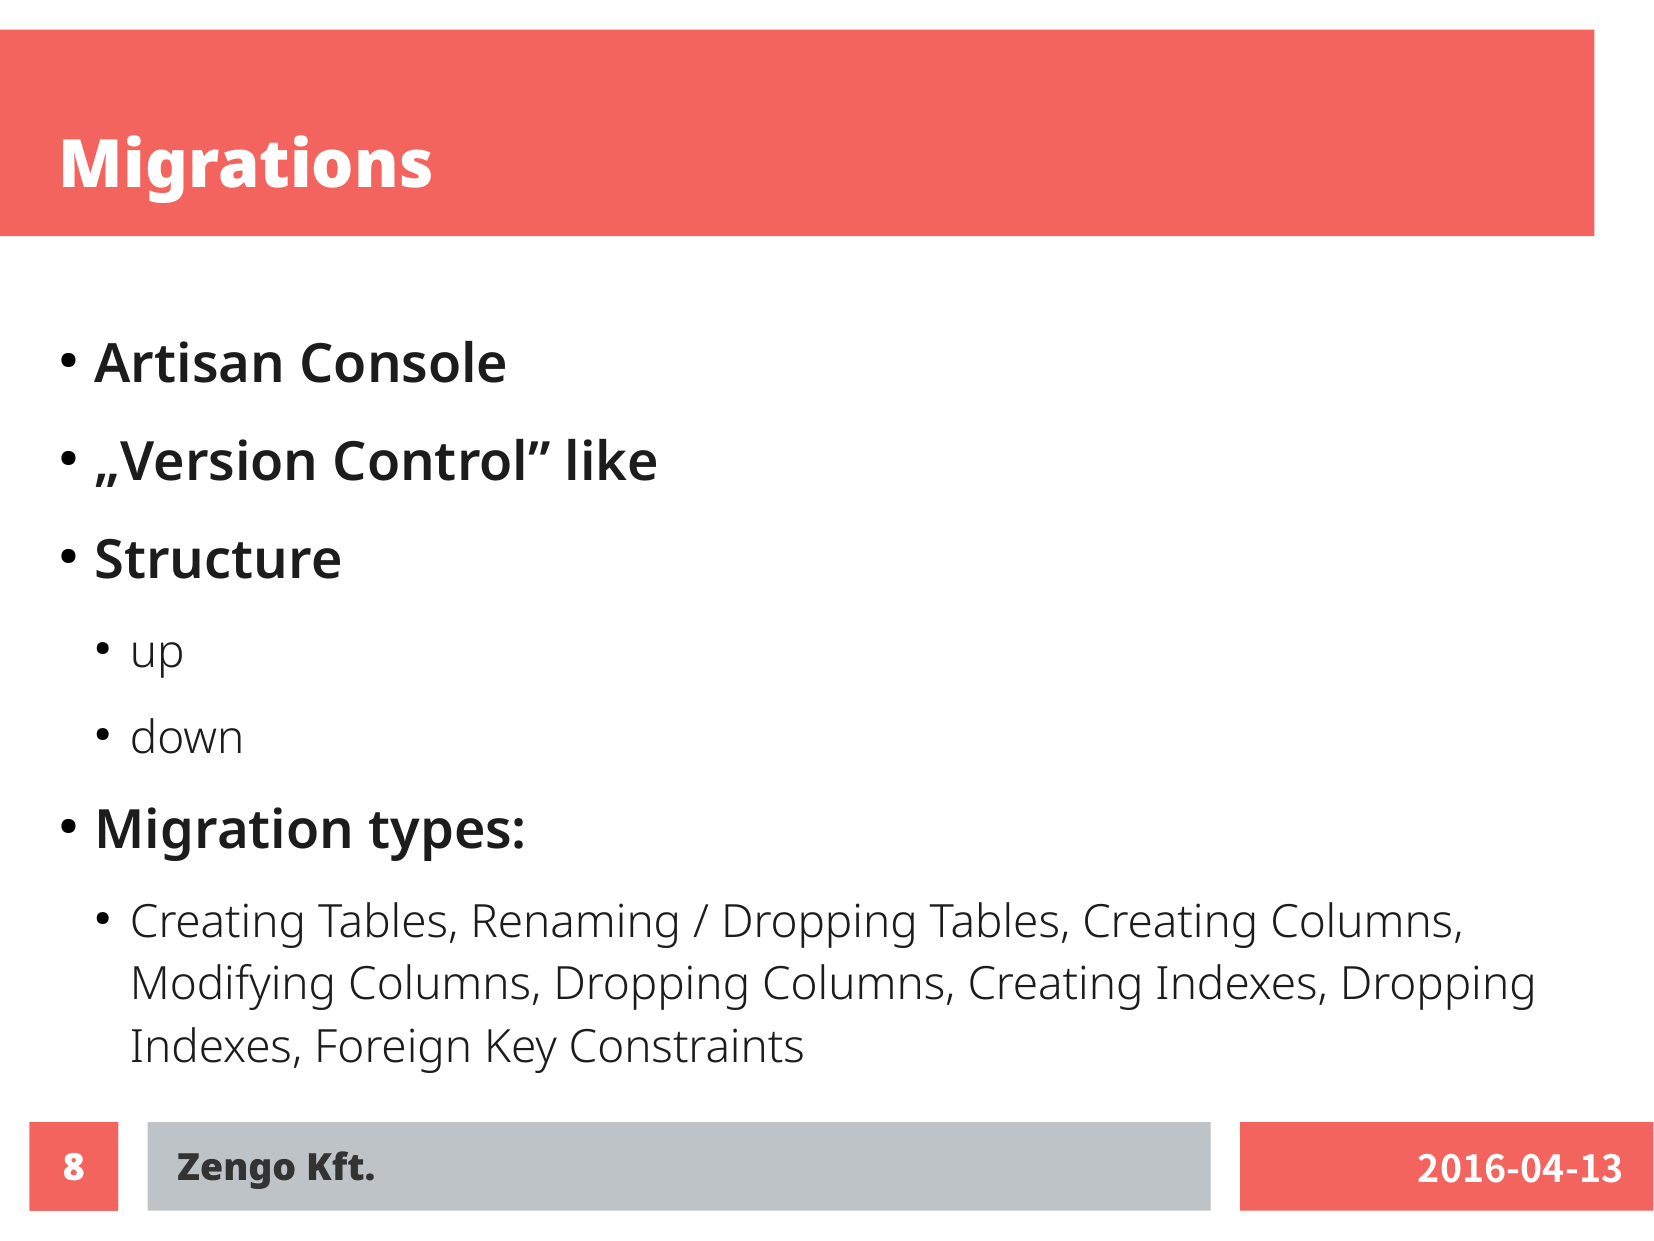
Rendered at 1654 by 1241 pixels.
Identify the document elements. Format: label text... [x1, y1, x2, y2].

list Artisan Console „Version Control” like Structure up down Migration types: Creating Tables, Renaming / Dropping Tables, Creating Columns, Modifying Columns, Dropping Columns, Creating Indexes, Dropping Indexes, Foreign Key Constraints [59, 324, 1565, 1093]
title Migrations [59, 59, 1595, 207]
